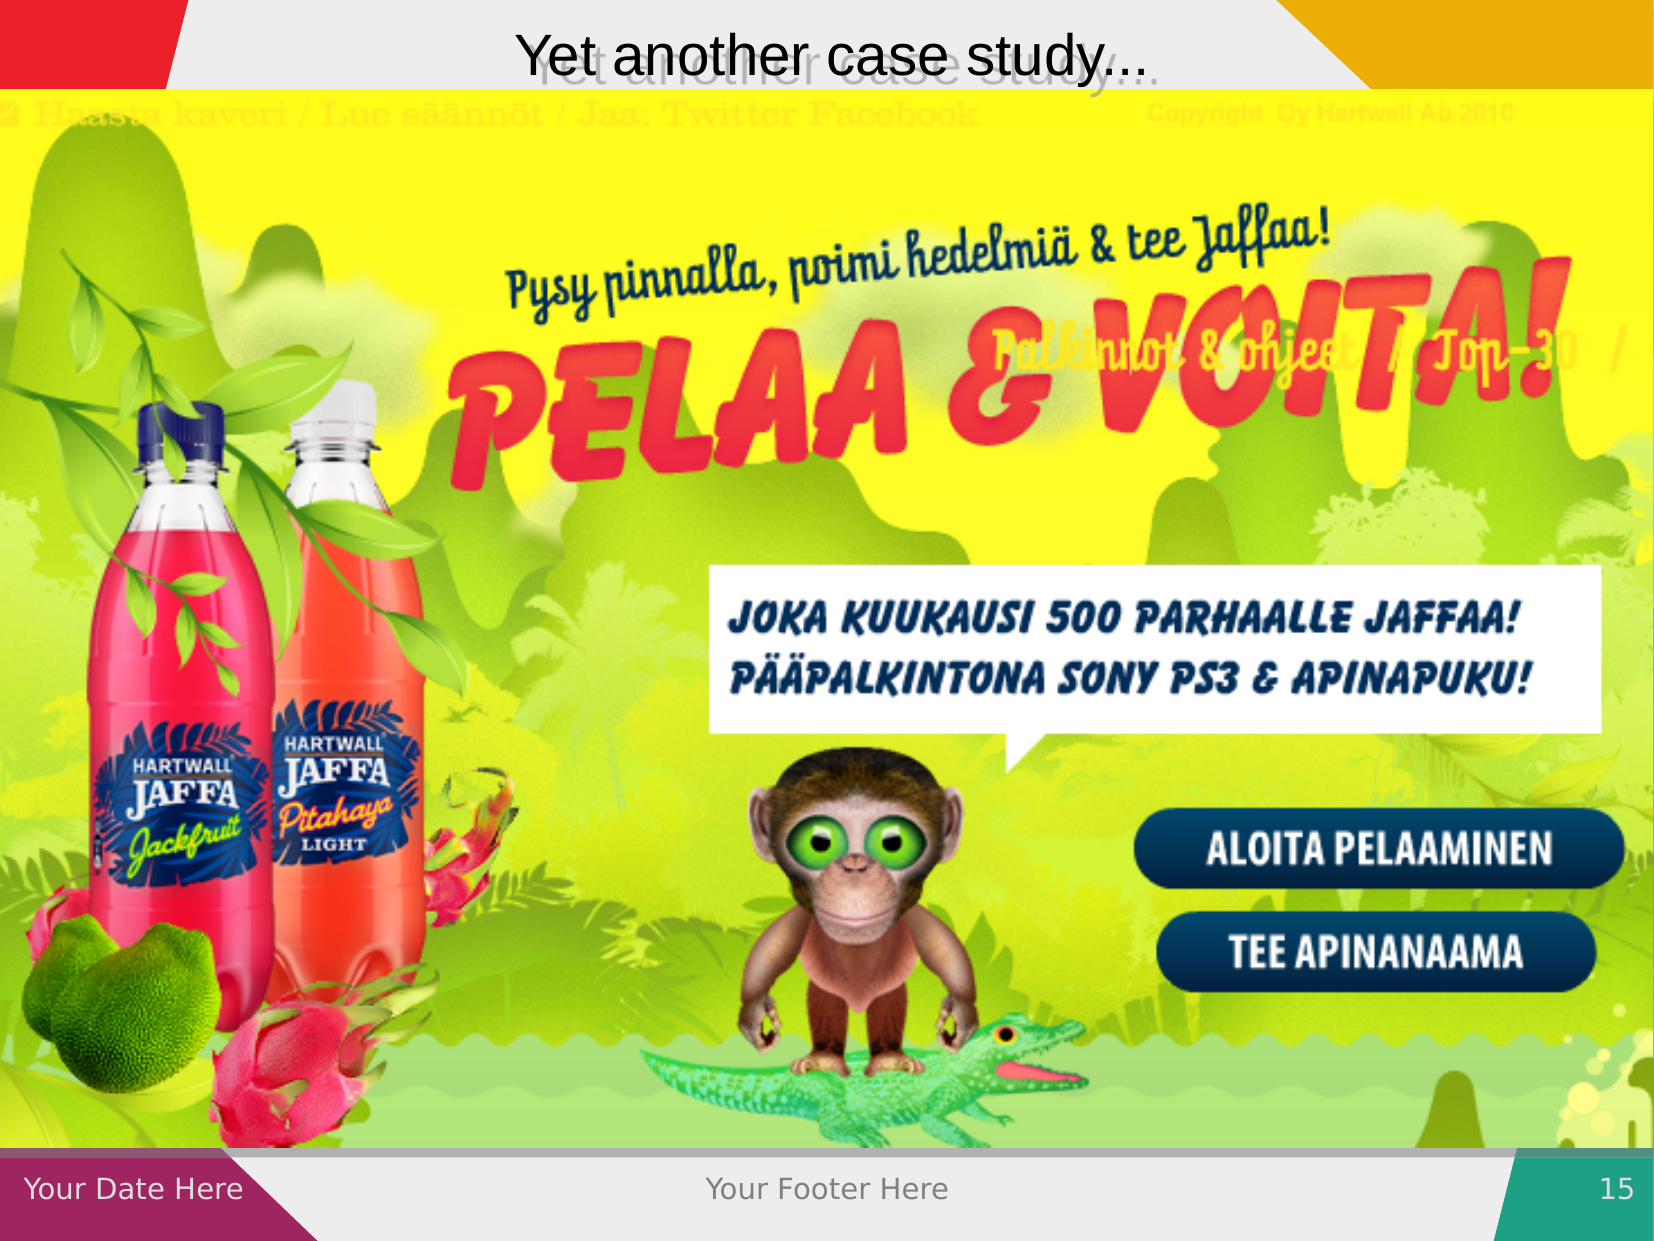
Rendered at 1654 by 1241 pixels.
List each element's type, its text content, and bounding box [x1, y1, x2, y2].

picture [0, 89, 1654, 1148]
text_box Yet another case study... [30, 15, 1636, 166]
